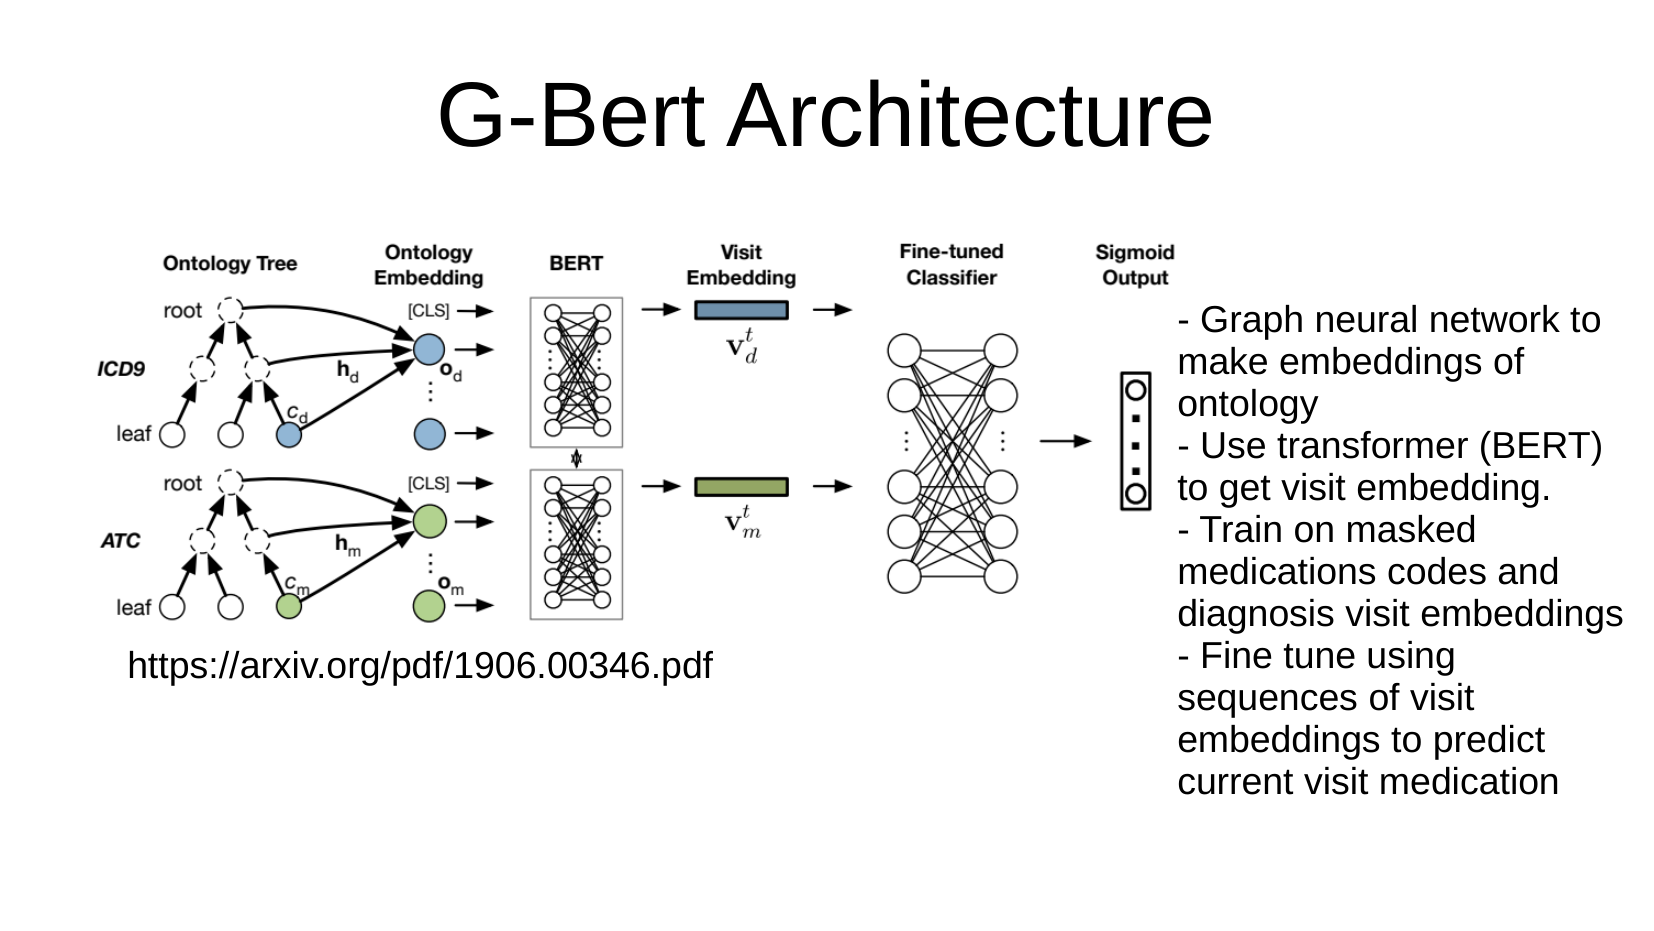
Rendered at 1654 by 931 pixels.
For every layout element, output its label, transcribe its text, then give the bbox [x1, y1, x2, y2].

picture [56, 224, 1201, 638]
text_box https://arxiv.org/pdf/1906.00346.pdf [112, 637, 729, 695]
text_box - Graph neural network to make embeddings of ontology - Use transformer (BERT) to get visit embedding. - Train on masked medications codes and diagnosis visit embeddings - Fine tune using sequences of visit embeddings to predict current visit medication [1162, 291, 1654, 852]
title G-Bert Architecture [82, 37, 1571, 193]
